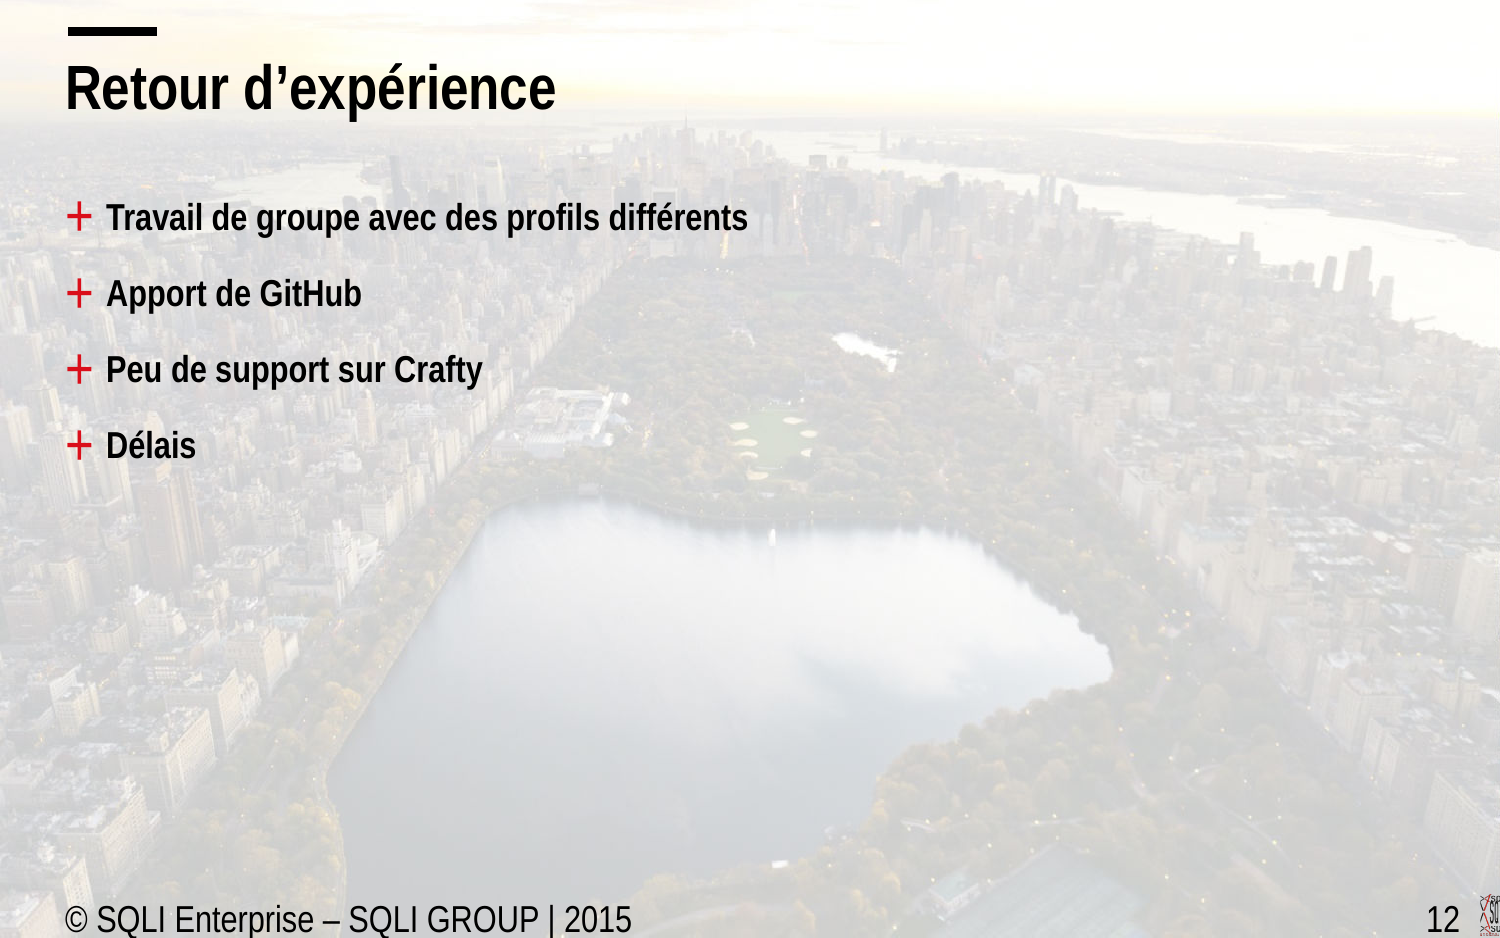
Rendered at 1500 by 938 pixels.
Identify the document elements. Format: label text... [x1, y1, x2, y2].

footer © SQLI Enterprise – SQLI GROUP | 2015 [50, 887, 842, 935]
picture [0, 0, 1500, 938]
list Travail de groupe avec des profils différents Apport de GitHub Peu de support sur Crafty Délais [50, 185, 1483, 540]
title Retour d’expérience [50, 39, 1450, 131]
slide_number <numéro> [1411, 887, 1484, 935]
